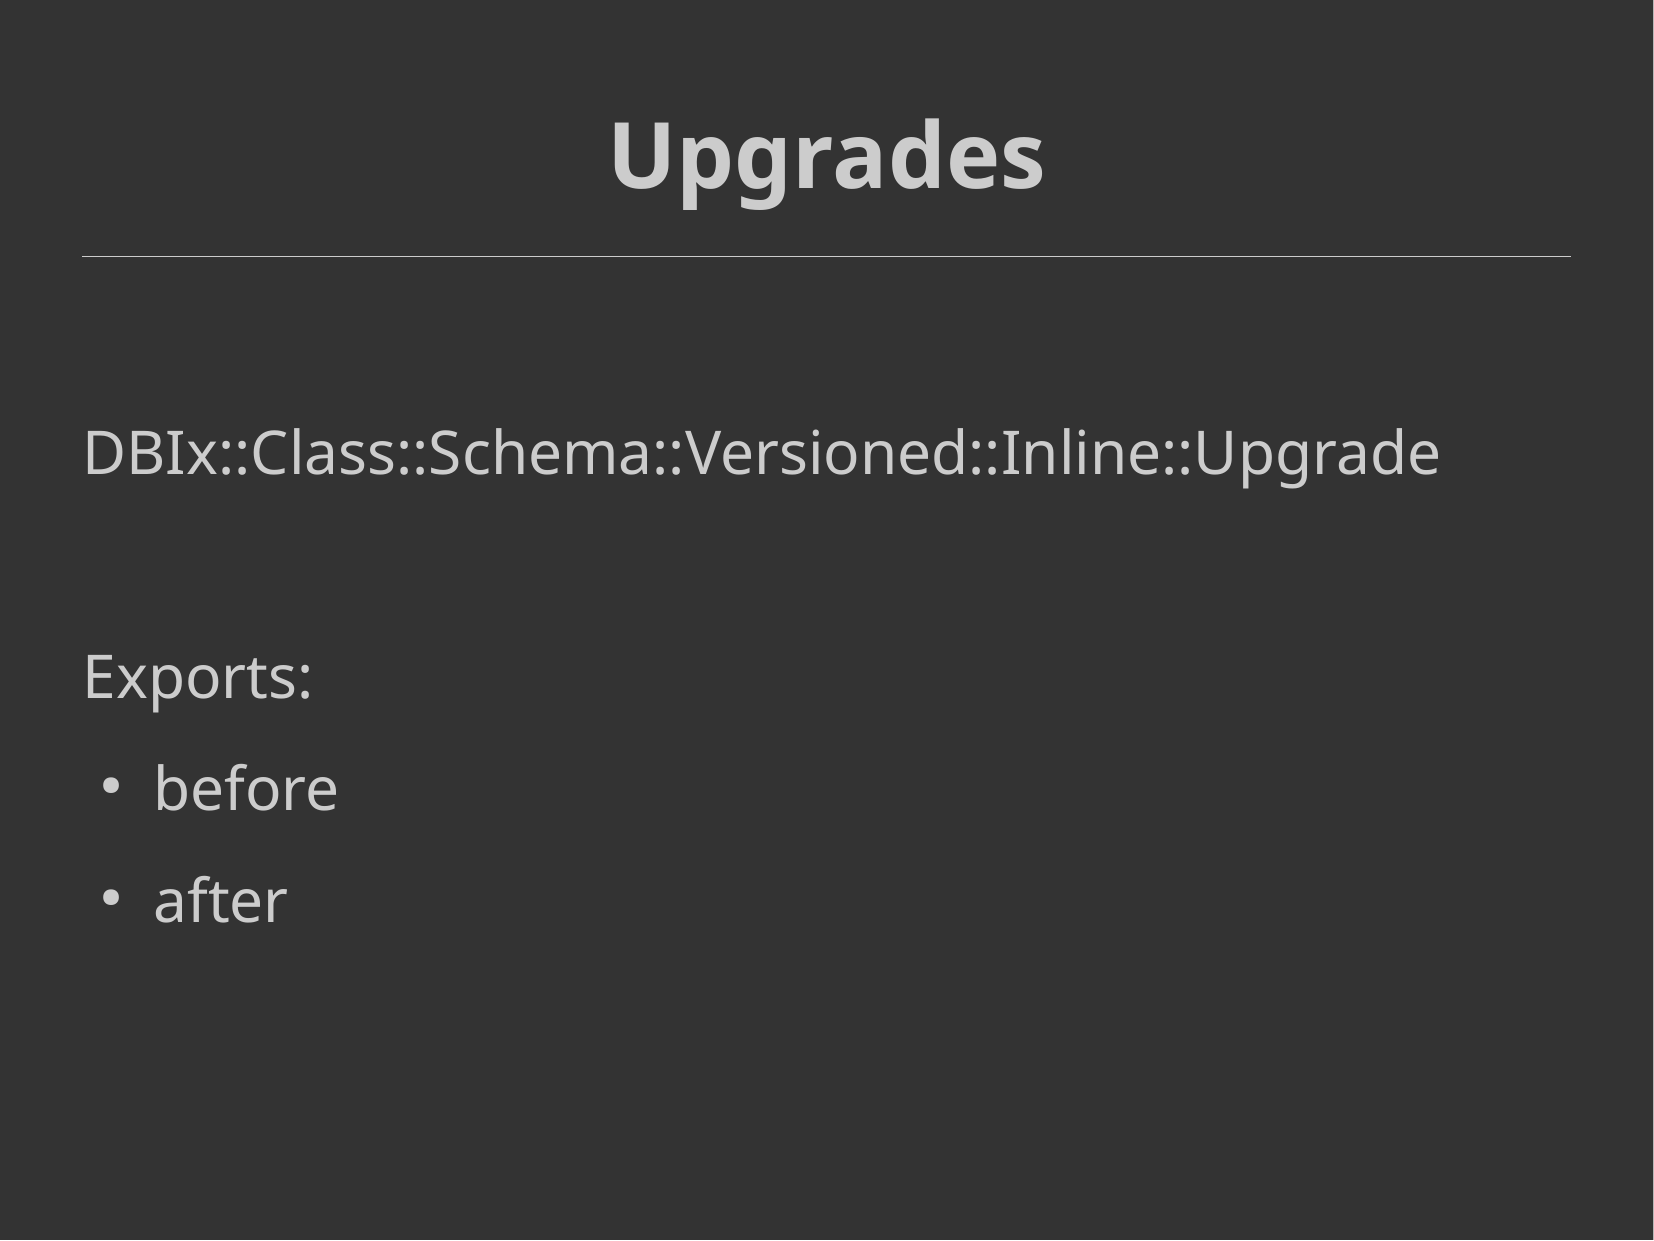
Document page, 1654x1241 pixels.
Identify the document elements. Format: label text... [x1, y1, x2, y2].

list DBIx::Class::Schema::Versioned::Inline::Upgrade Exports: before after [82, 290, 1571, 1010]
title Upgrades [82, 49, 1571, 257]
